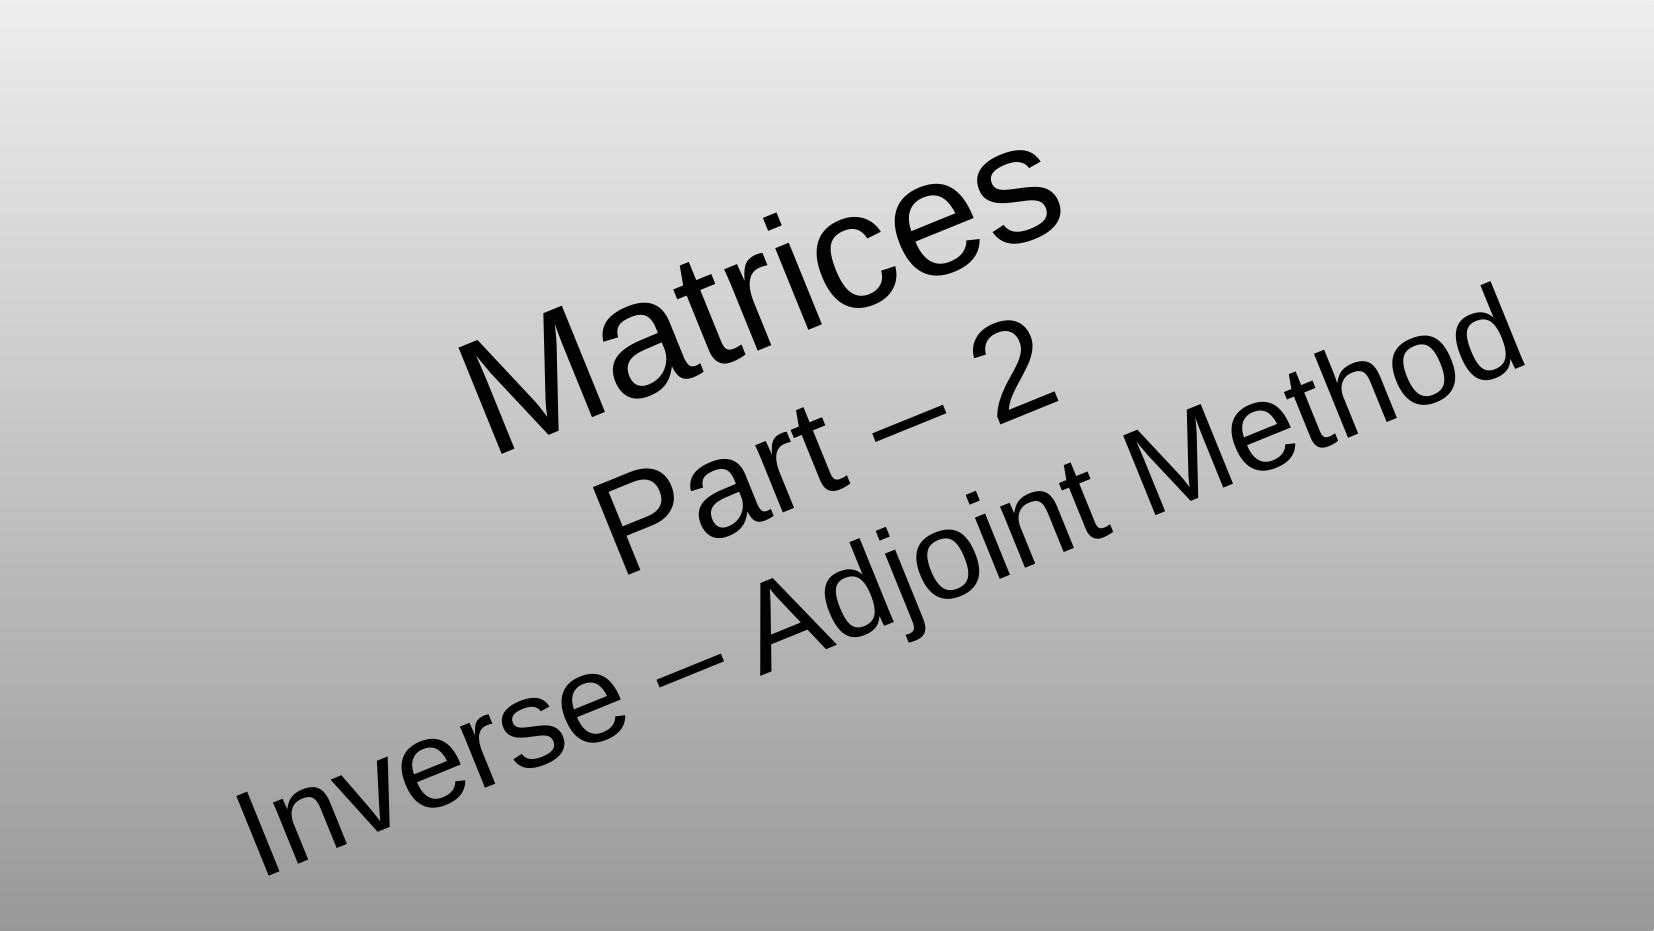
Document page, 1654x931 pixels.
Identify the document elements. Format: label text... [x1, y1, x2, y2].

title Matrices Part – 2 Inverse – Adjoint Method [26, 0, 1604, 931]
